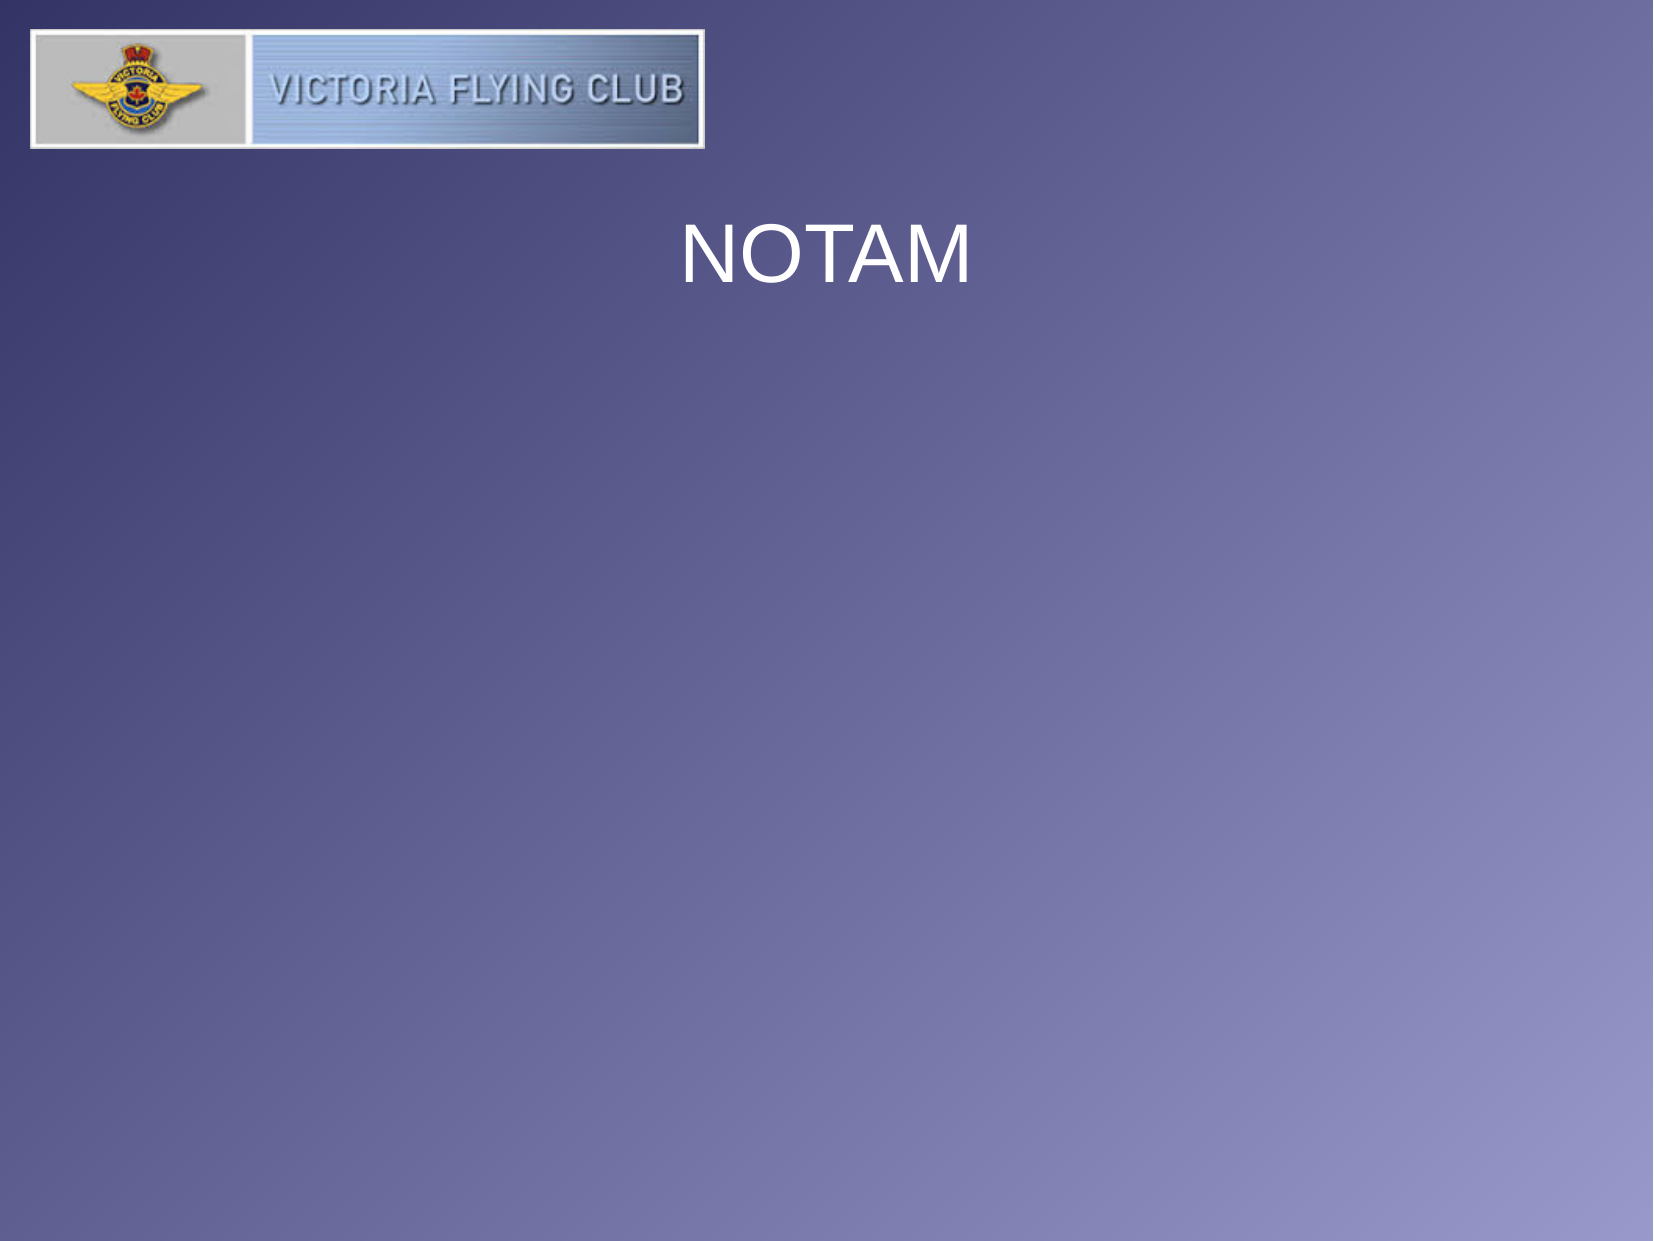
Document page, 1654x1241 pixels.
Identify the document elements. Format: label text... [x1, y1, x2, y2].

picture [30, 29, 705, 149]
title NOTAM [82, 150, 1571, 358]
